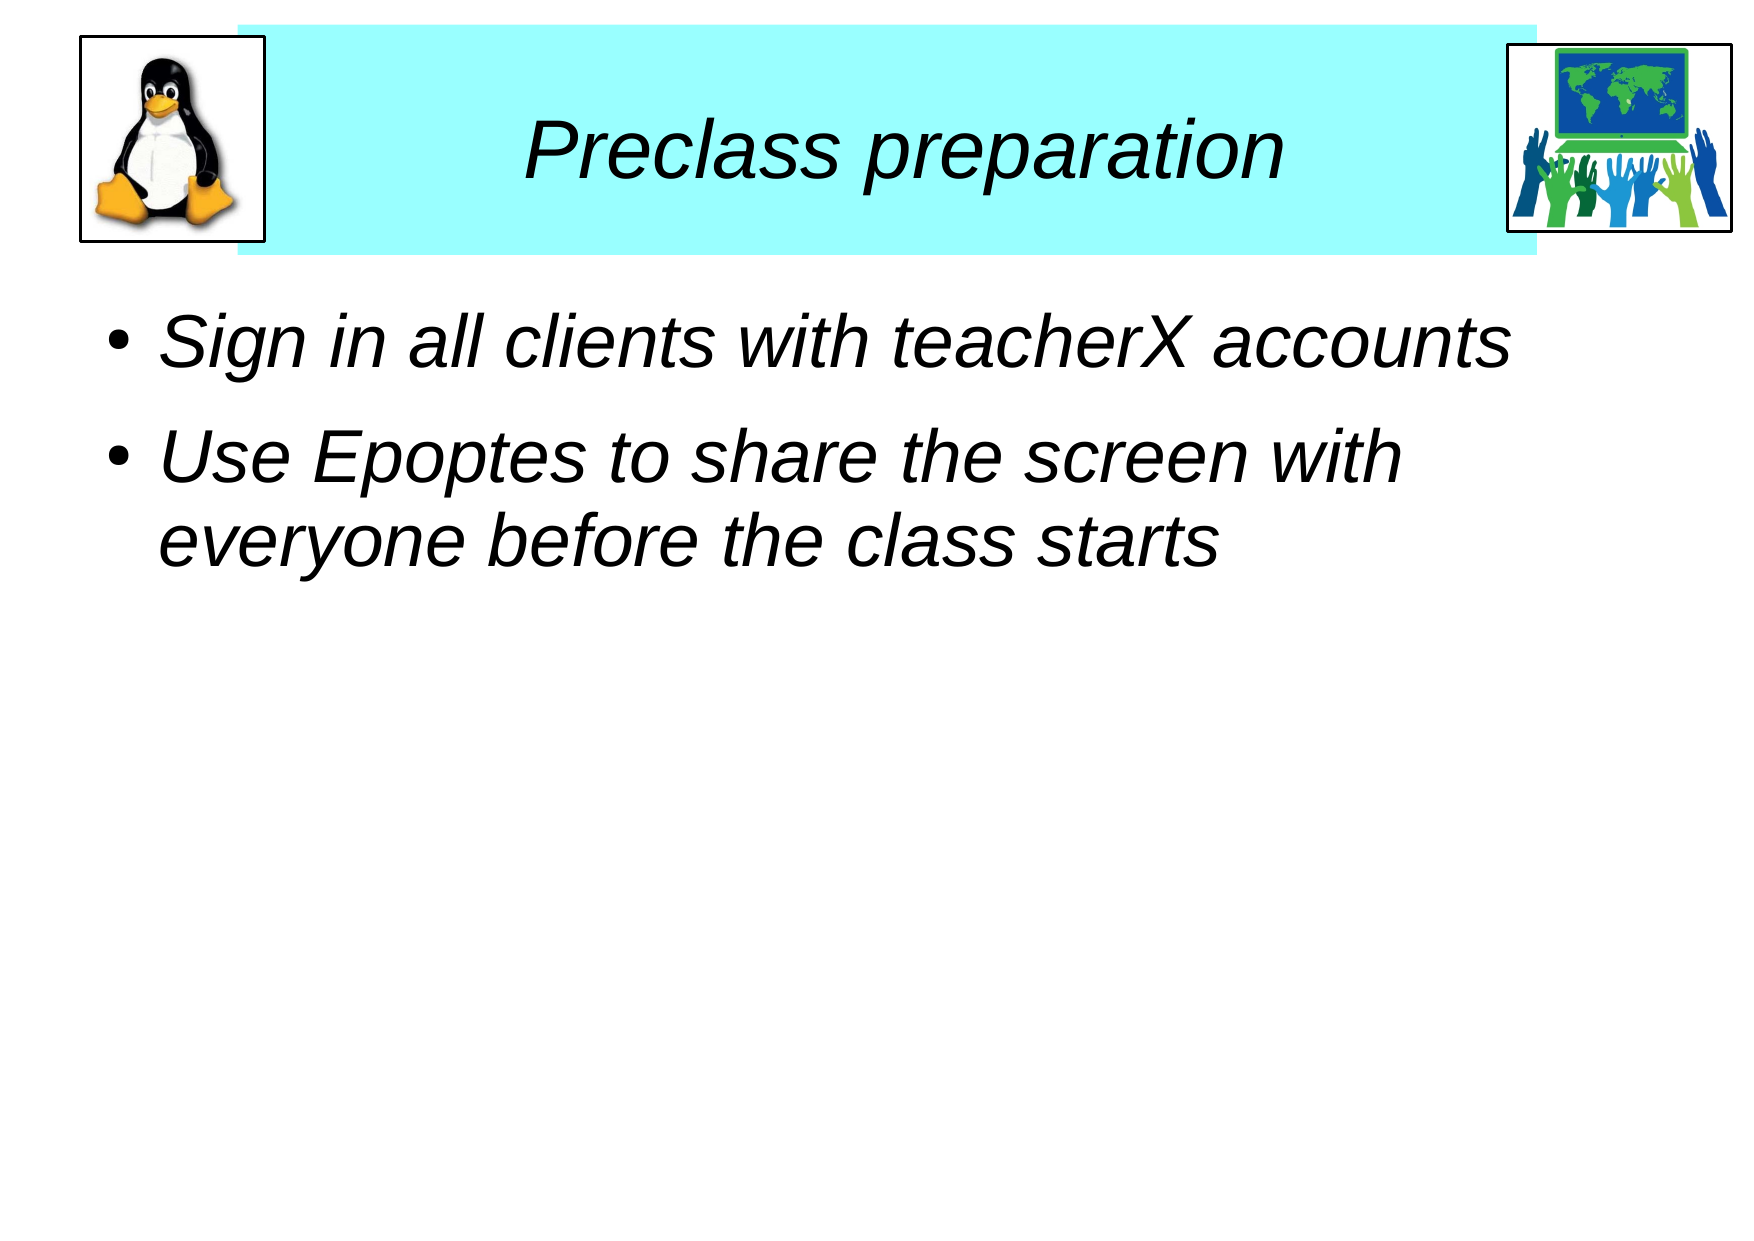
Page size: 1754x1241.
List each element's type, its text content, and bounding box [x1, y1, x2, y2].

list Sign in all clients with teacherX accounts Use Epoptes to share the screen with everyone before the class starts [87, 299, 1667, 1019]
picture [1509, 46, 1730, 230]
title Preclass preparation [294, 47, 1516, 252]
picture [82, 38, 263, 240]
